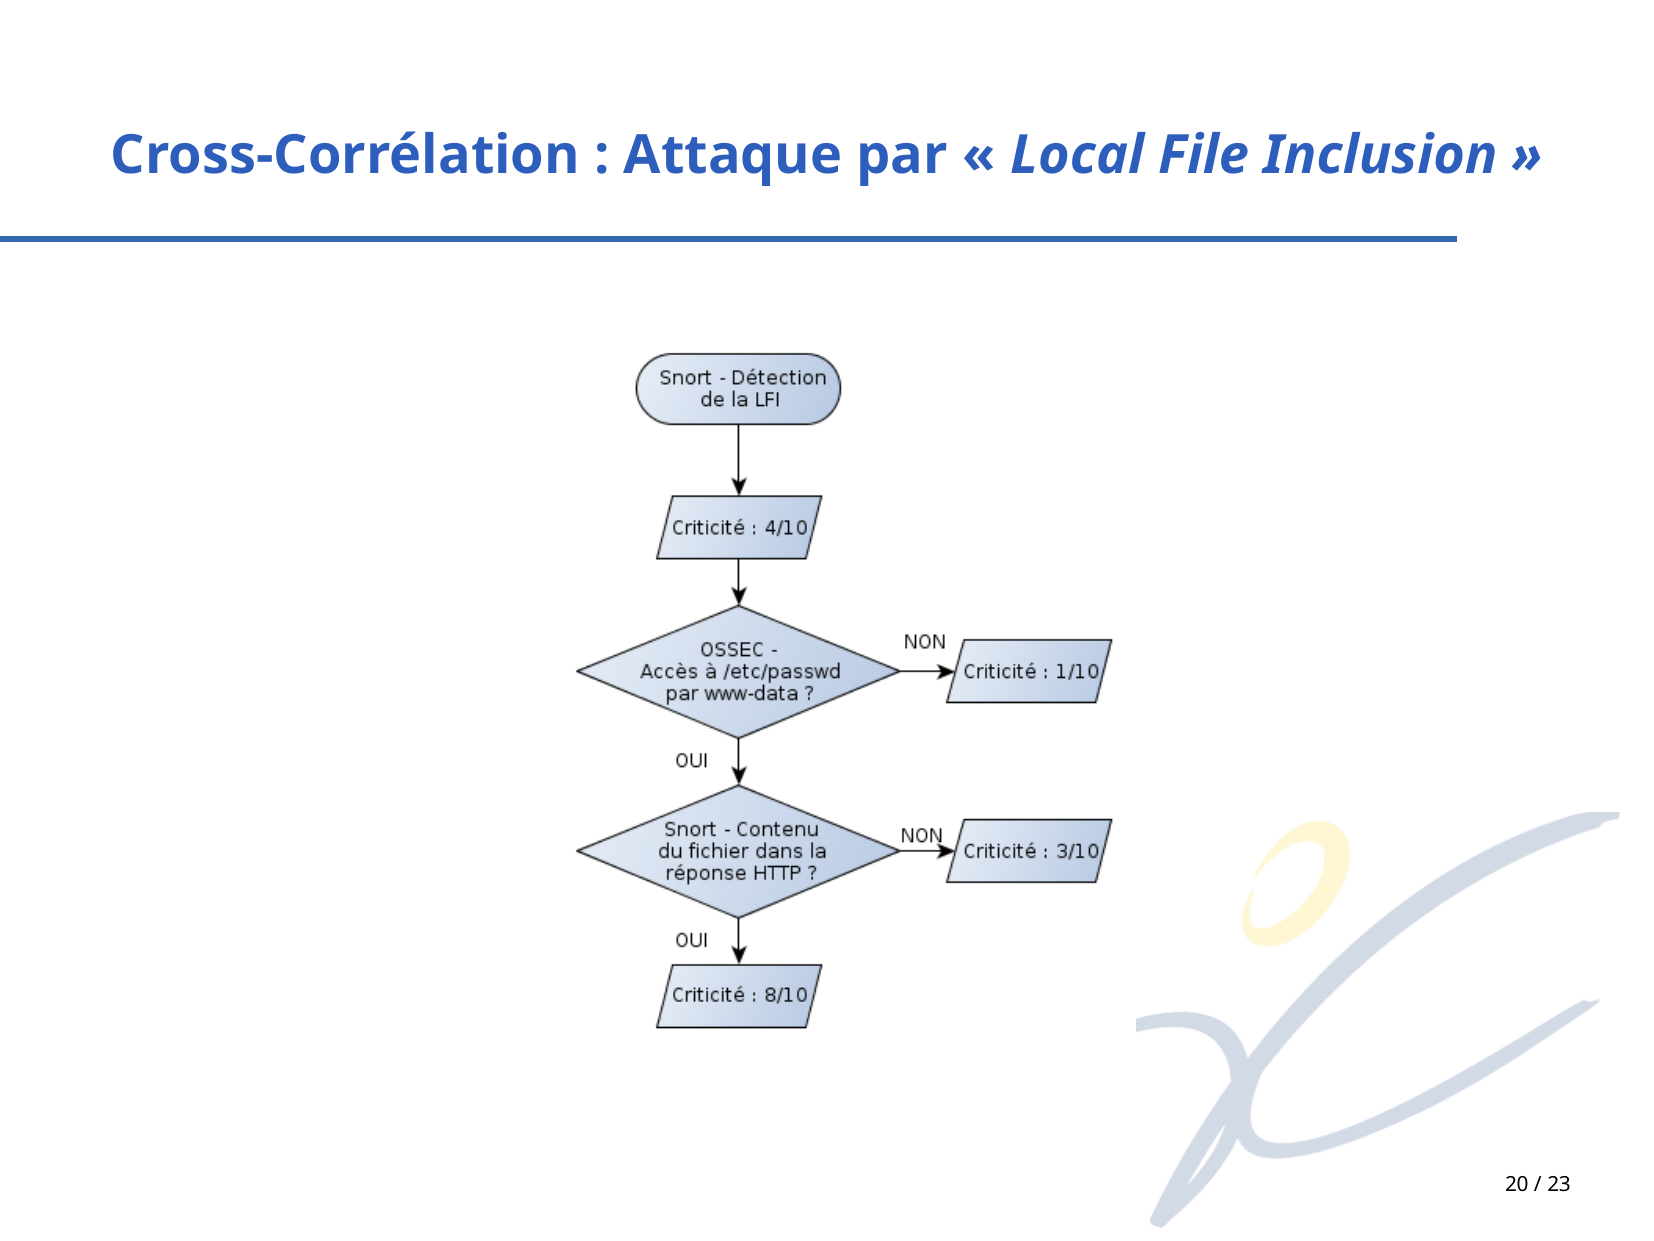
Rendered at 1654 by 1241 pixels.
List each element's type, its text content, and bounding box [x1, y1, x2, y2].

picture [1506, 1176, 1516, 1191]
picture [1548, 1176, 1558, 1191]
title Cross-Corrélation : Attaque par « Local File Inclusion » [82, 49, 1571, 257]
picture [1559, 1176, 1569, 1191]
picture [553, 330, 1136, 1052]
picture [1533, 1176, 1540, 1191]
picture [1517, 1176, 1527, 1191]
